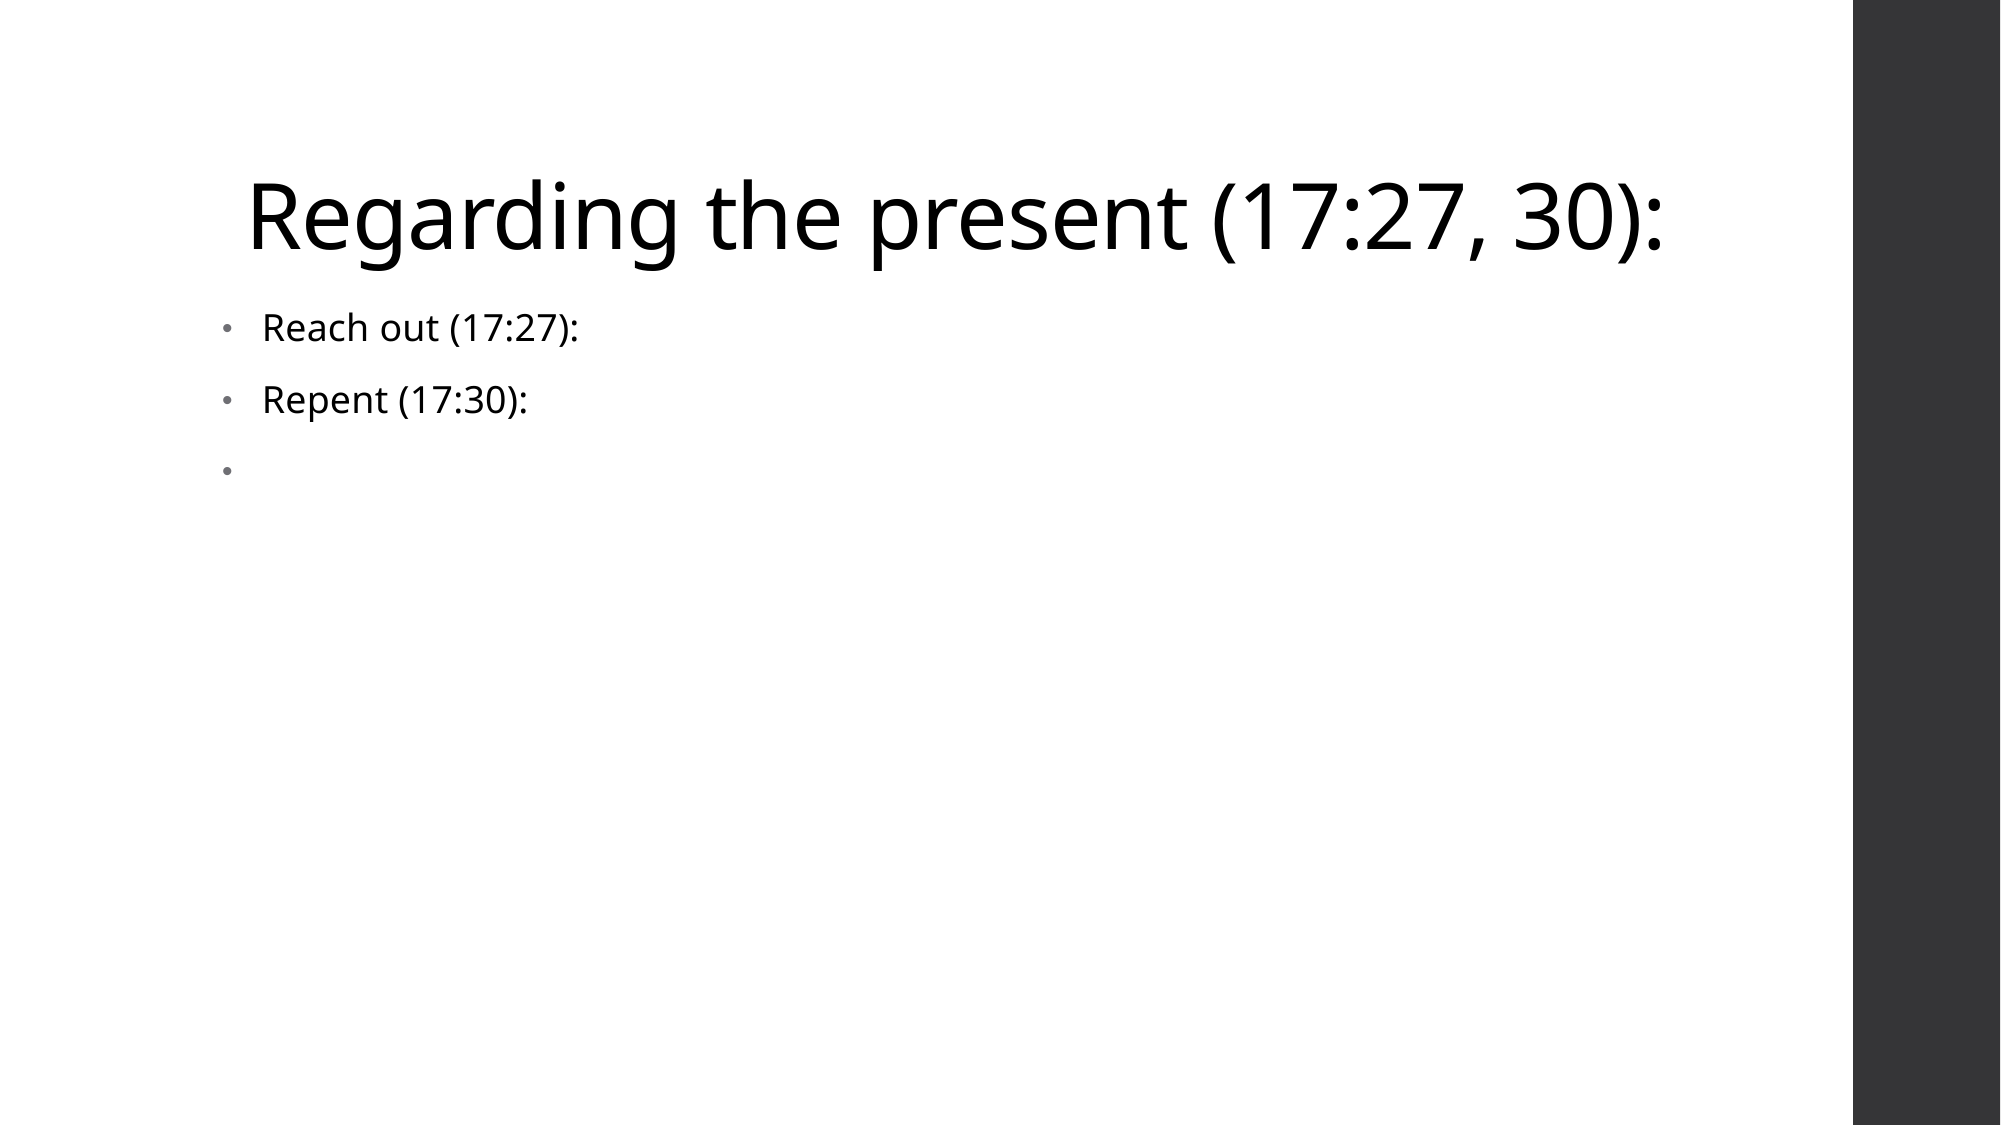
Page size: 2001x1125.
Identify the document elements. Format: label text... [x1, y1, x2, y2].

list Reach out (17:27): Repent (17:30): [206, 299, 1617, 1014]
title Regarding the present (17:27, 30): [206, 60, 1797, 278]
